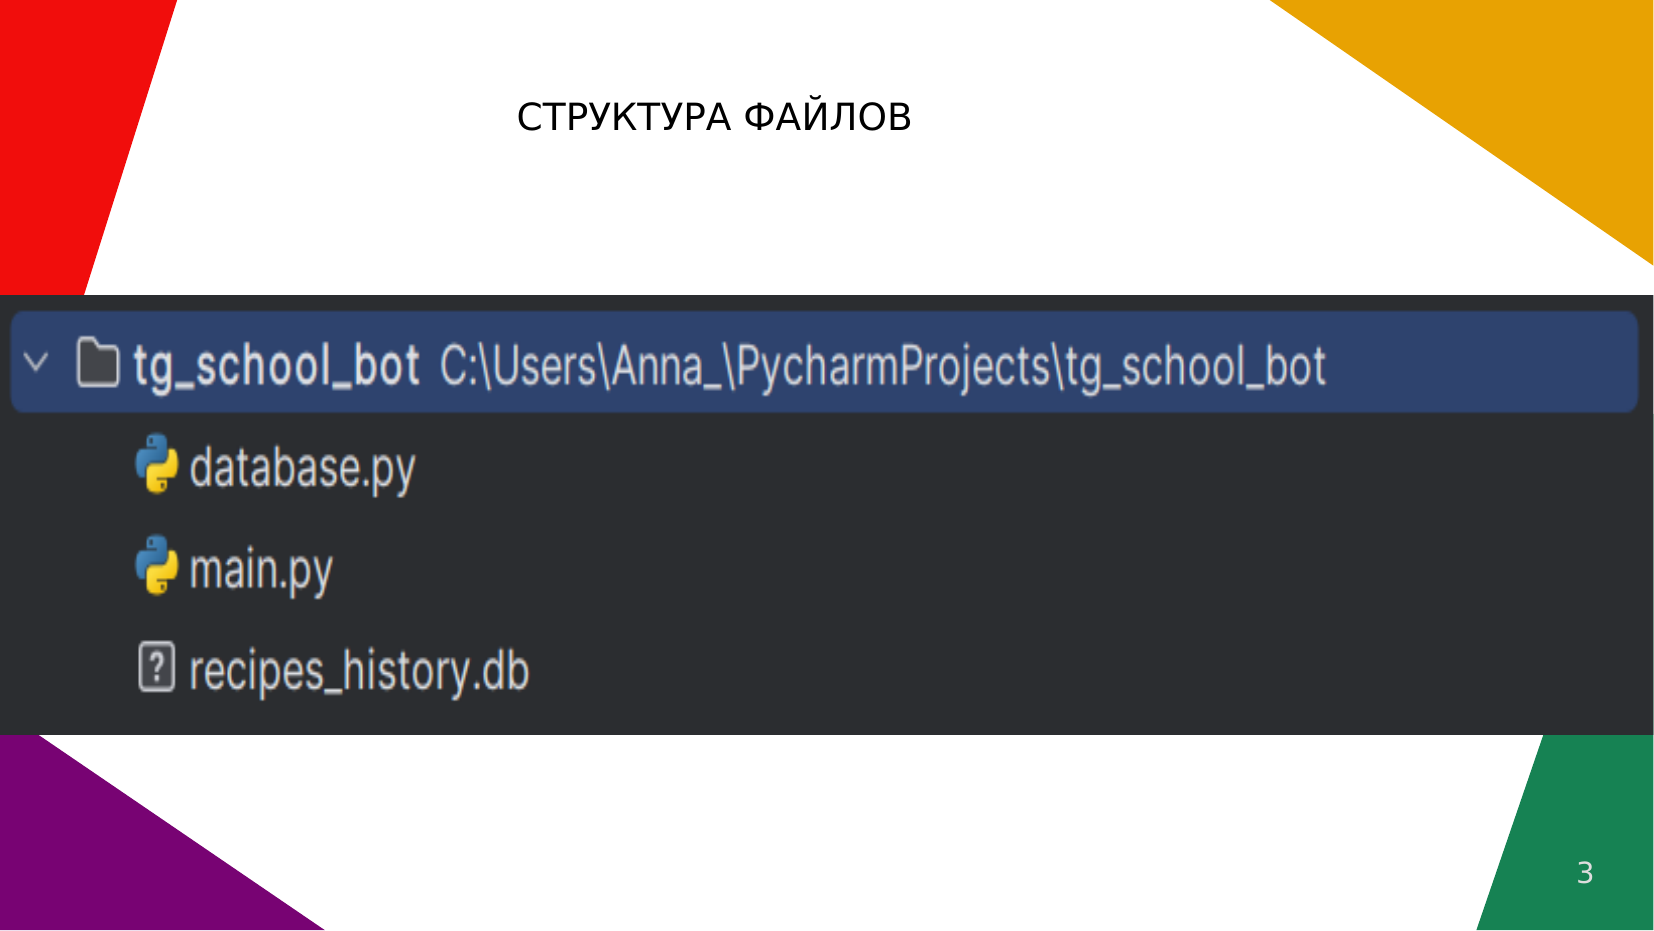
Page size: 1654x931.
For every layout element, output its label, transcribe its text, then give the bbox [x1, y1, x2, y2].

picture [0, 295, 1654, 735]
text_box СТРУКТУРА ФАЙЛОВ [501, 88, 1004, 237]
